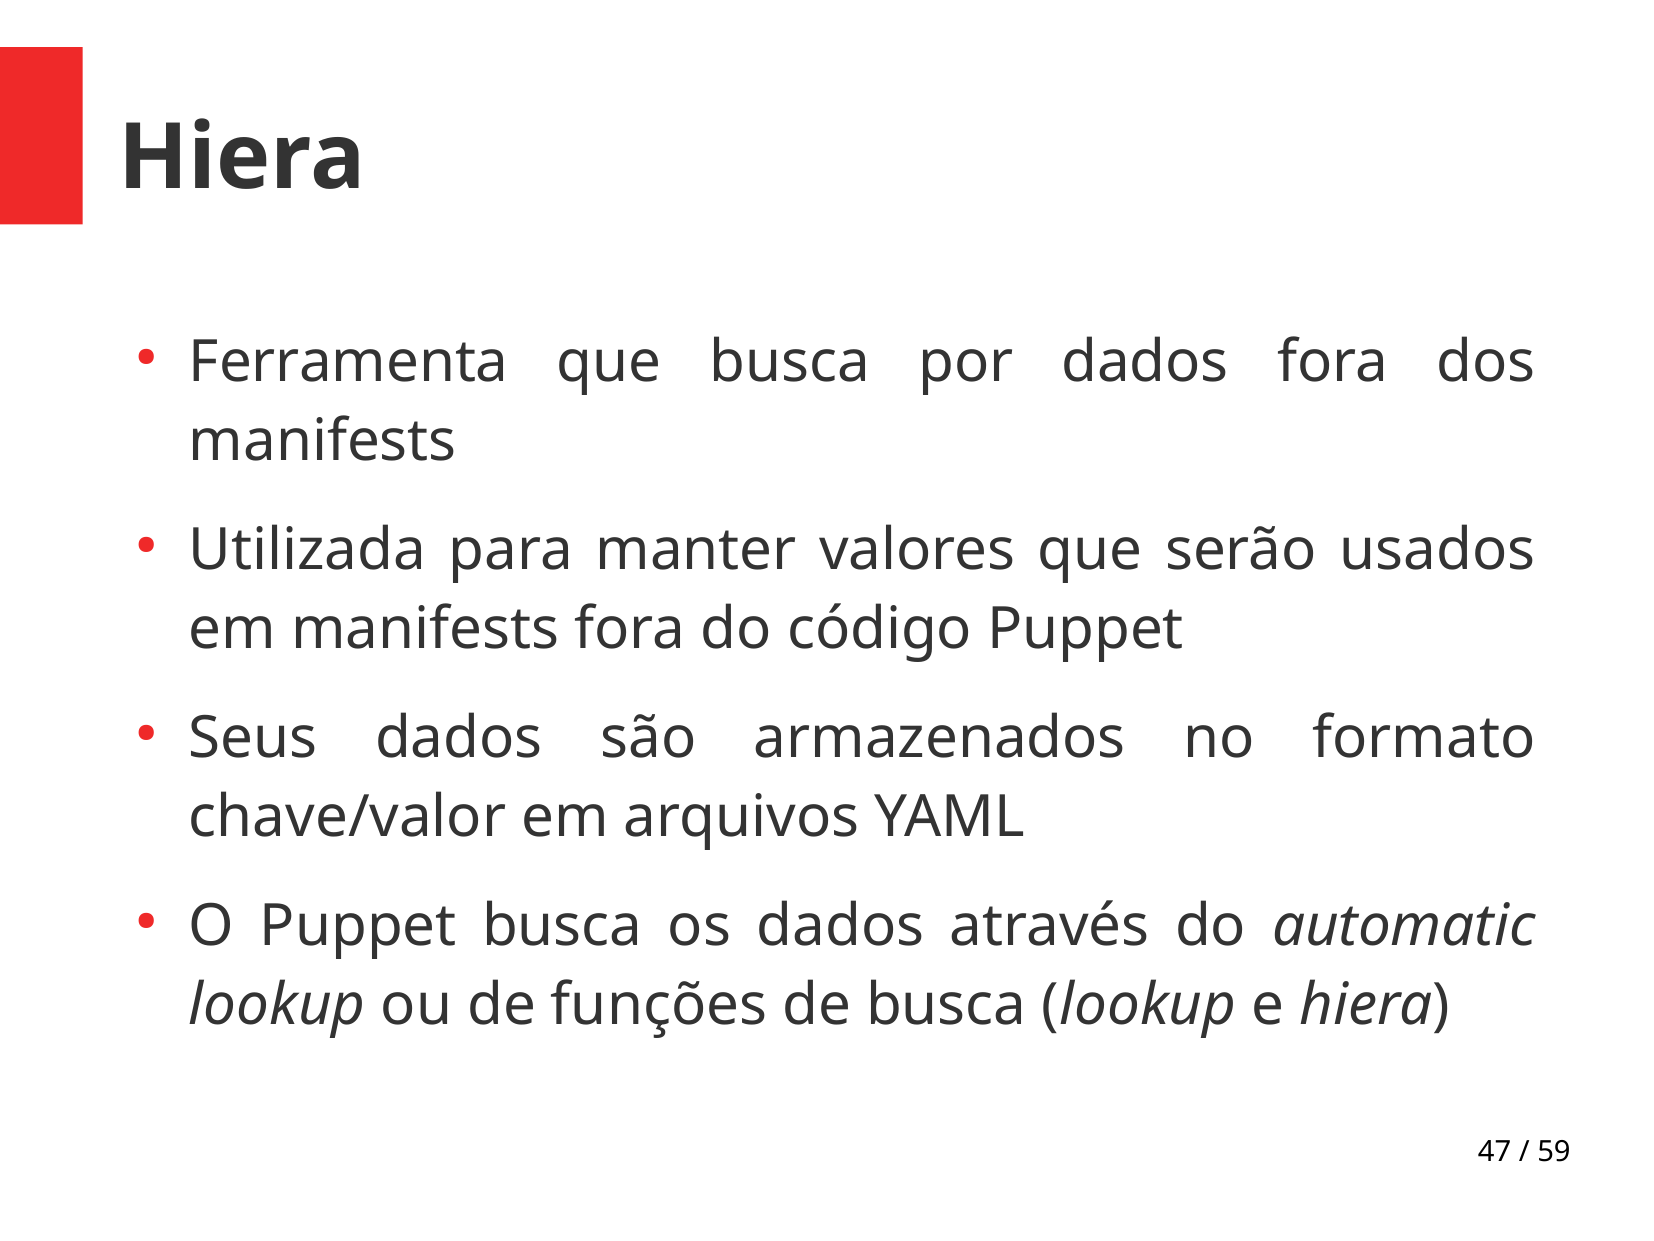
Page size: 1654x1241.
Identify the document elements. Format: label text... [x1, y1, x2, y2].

list Ferramenta que busca por dados fora dos manifests Utilizada para manter valores que serão usados em manifests fora do código Puppet Seus dados são armazenados no formato chave/valor em arquivos YAML O Puppet busca os dados através do automatic lookup ou de funções de busca (lookup e hiera) [118, 318, 1536, 1039]
title Hiera [118, 49, 1571, 257]
